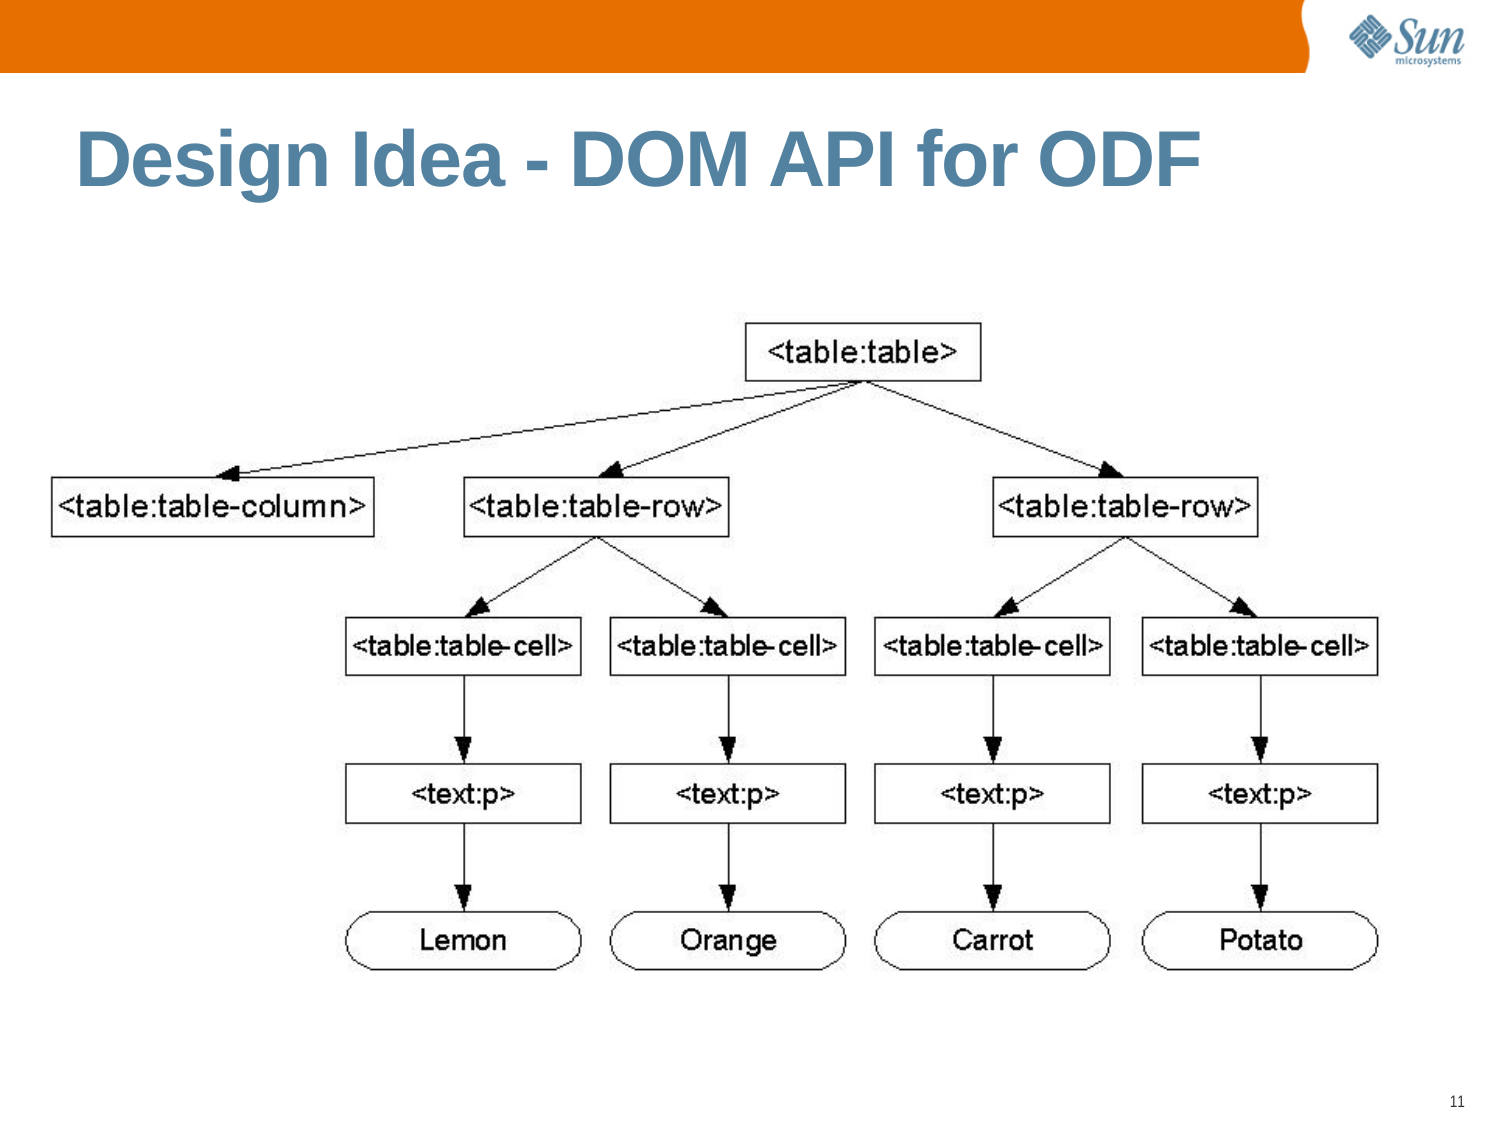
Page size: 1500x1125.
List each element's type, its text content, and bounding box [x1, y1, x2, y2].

picture [0, 0, 1500, 73]
picture [0, 262, 1500, 1022]
title Design Idea - DOM API for ODF [75, 123, 1437, 227]
